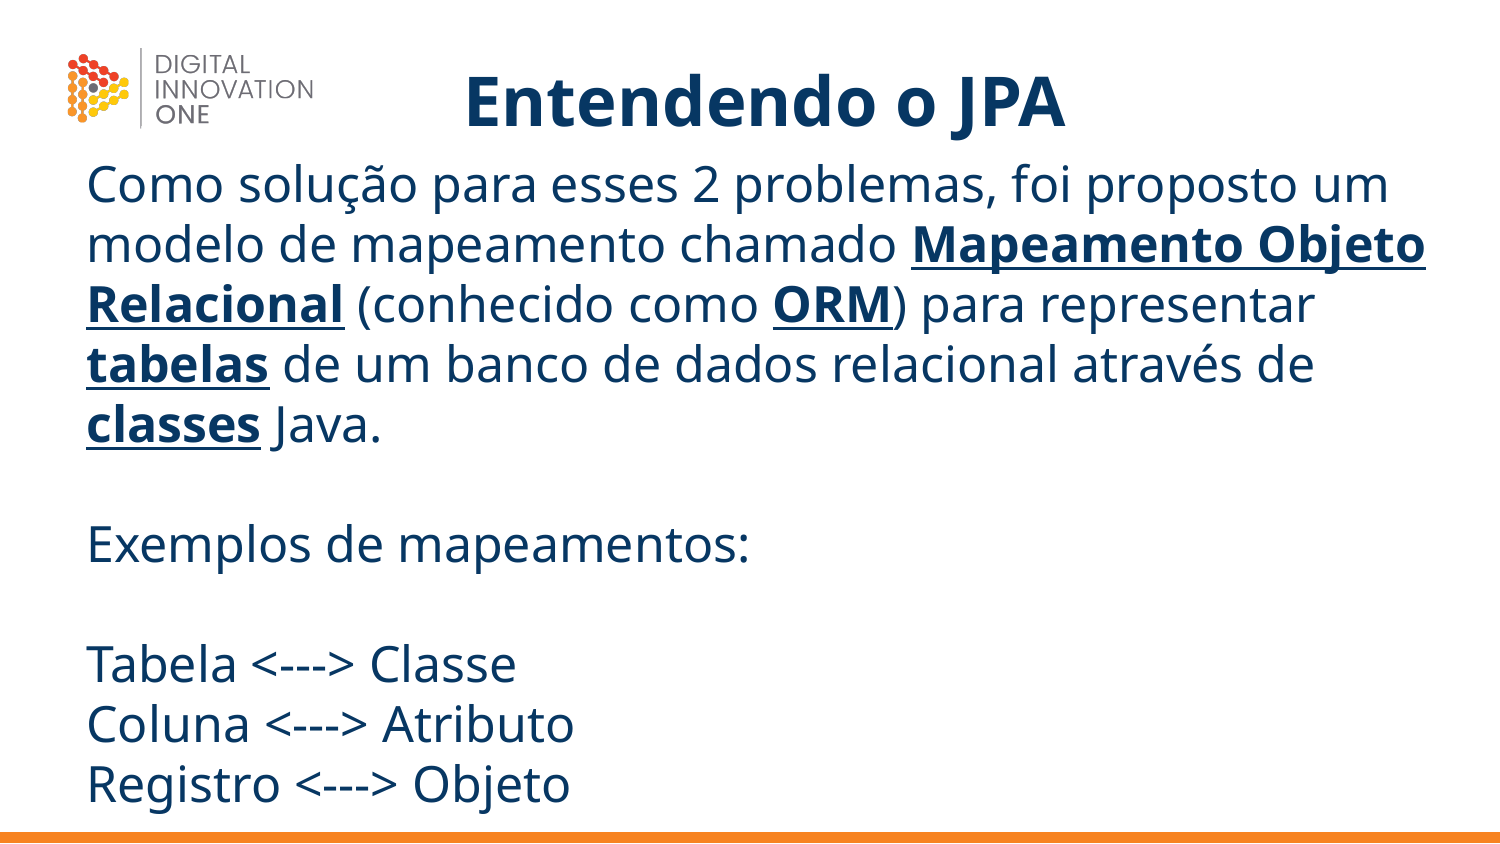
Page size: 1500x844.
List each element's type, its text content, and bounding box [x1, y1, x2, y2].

picture [51, 39, 330, 137]
text_box Como solução para esses 2 problemas, foi proposto um modelo de mapeamento chamado Mapeamento Objeto Relacional (conhecido como ORM) para representar tabelas de um banco de dados relacional através de classes Java. Exemplos de mapeamentos: Tabela <---> Classe Coluna <---> Atributo Registro <---> Objeto [58, 137, 1450, 638]
text_box [0, 832, 1500, 843]
subtitle Entendendo o JPA [330, 50, 1479, 148]
